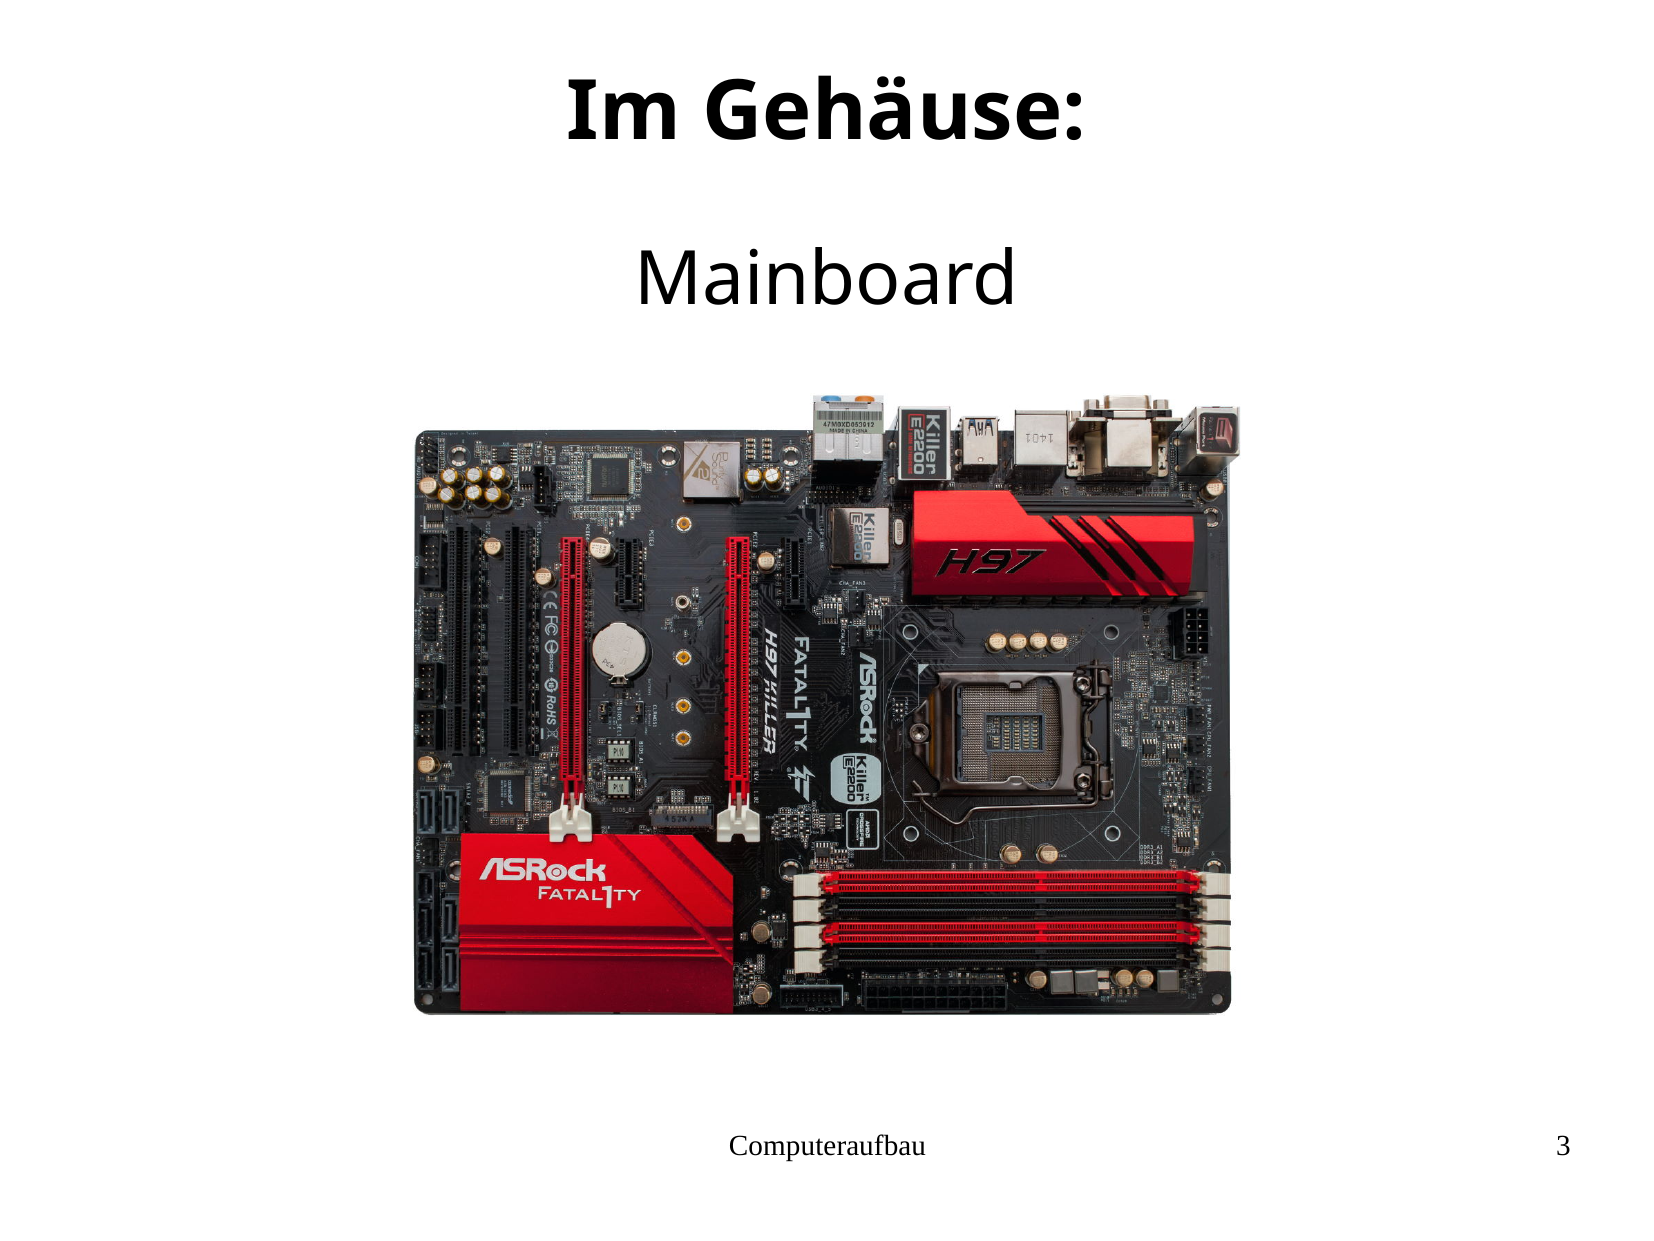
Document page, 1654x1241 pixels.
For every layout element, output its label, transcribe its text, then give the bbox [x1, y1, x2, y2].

list Mainboard [82, 224, 1571, 1111]
picture [412, 393, 1241, 1016]
title Im Gehäuse: [82, 49, 1571, 166]
